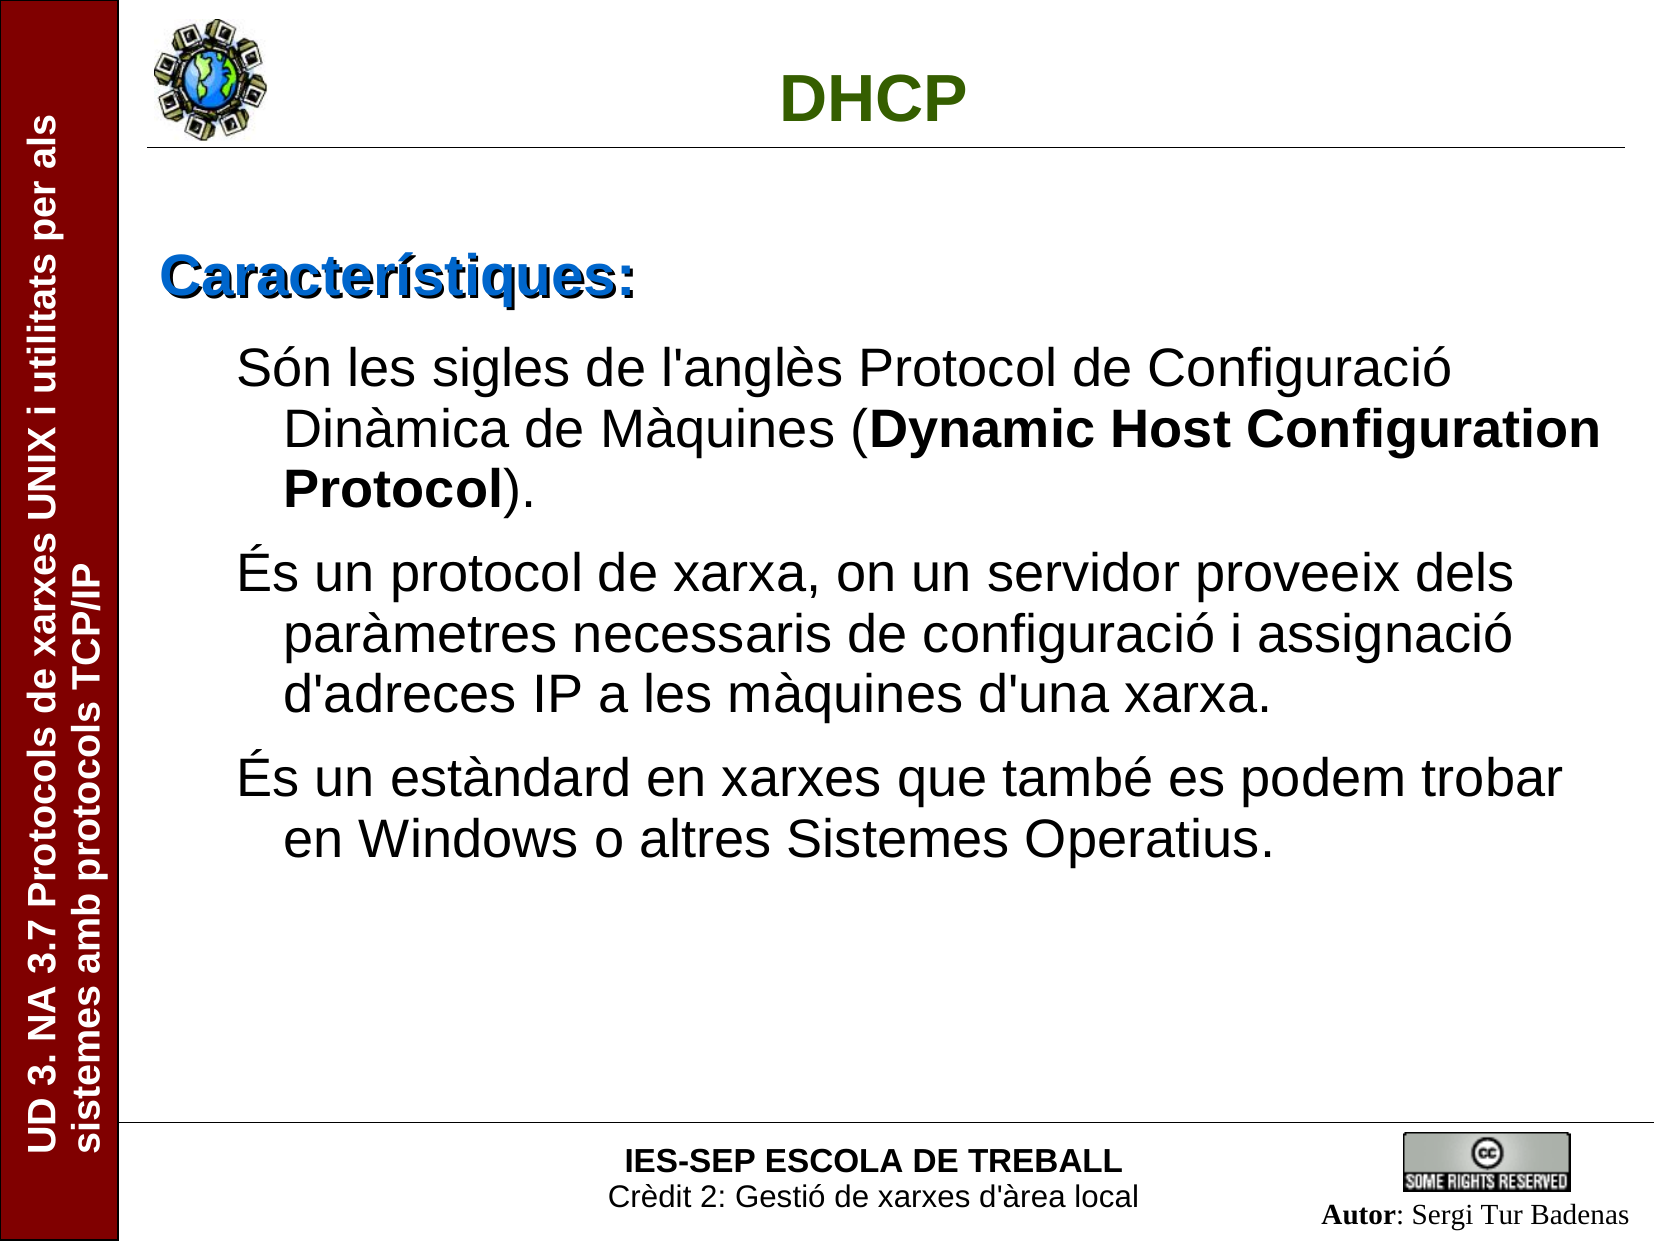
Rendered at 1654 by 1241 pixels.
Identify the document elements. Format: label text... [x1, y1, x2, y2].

list Característiques: Són les sigles de l'anglès Protocol de Configuració Dinàmica de Màquines (Dynamic Host Configuration Protocol). És un protocol de xarxa, on un servidor proveeix dels paràmetres necessaris de configuració i assignació d'adreces IP a les màquines d'una xarxa. És un estàndard en xarxes que també es podem trobar en Windows o altres Sistemes Operatius. [141, 242, 1630, 1093]
picture [1403, 1132, 1571, 1192]
title DHCP [129, 49, 1619, 148]
picture [154, 19, 268, 49]
